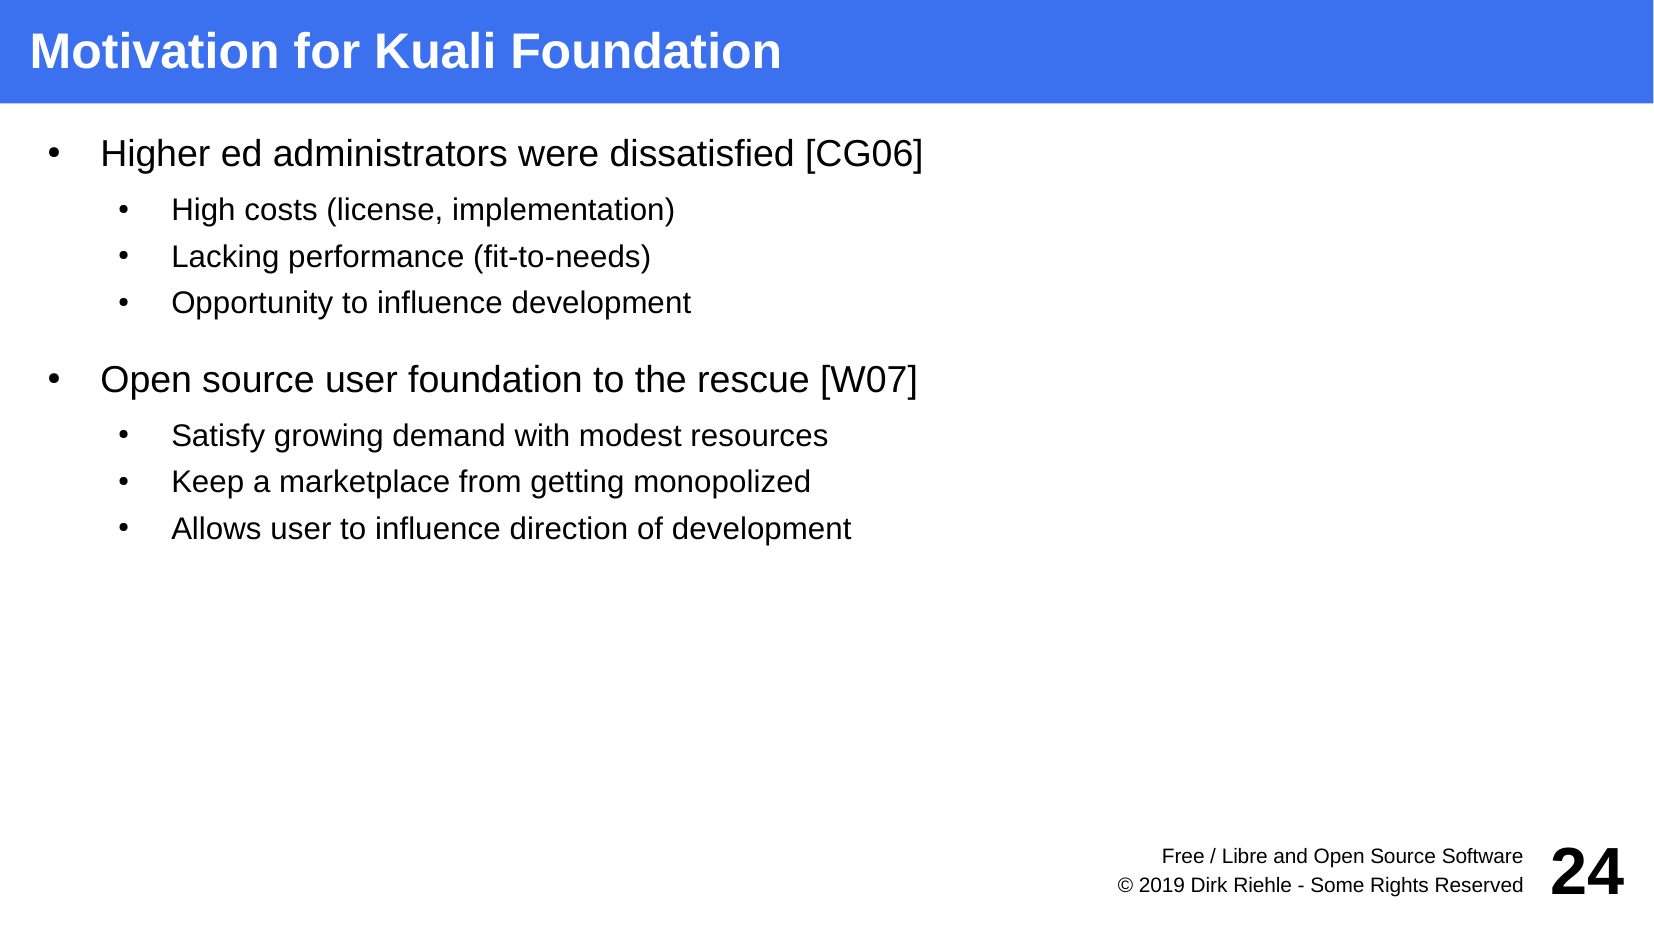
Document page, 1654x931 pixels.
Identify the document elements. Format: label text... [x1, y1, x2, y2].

title Motivation for Kuali Foundation [0, 0, 1654, 104]
list Higher ed administrators were dissatisfied [CG06] High costs (license, implementation) Lacking performance (fit-to-needs) Opportunity to influence development Open source user foundation to the rescue [W07] Satisfy growing demand with modest resources Keep a marketplace from getting monopolized Allows user to influence direction of development [29, 132, 1625, 813]
